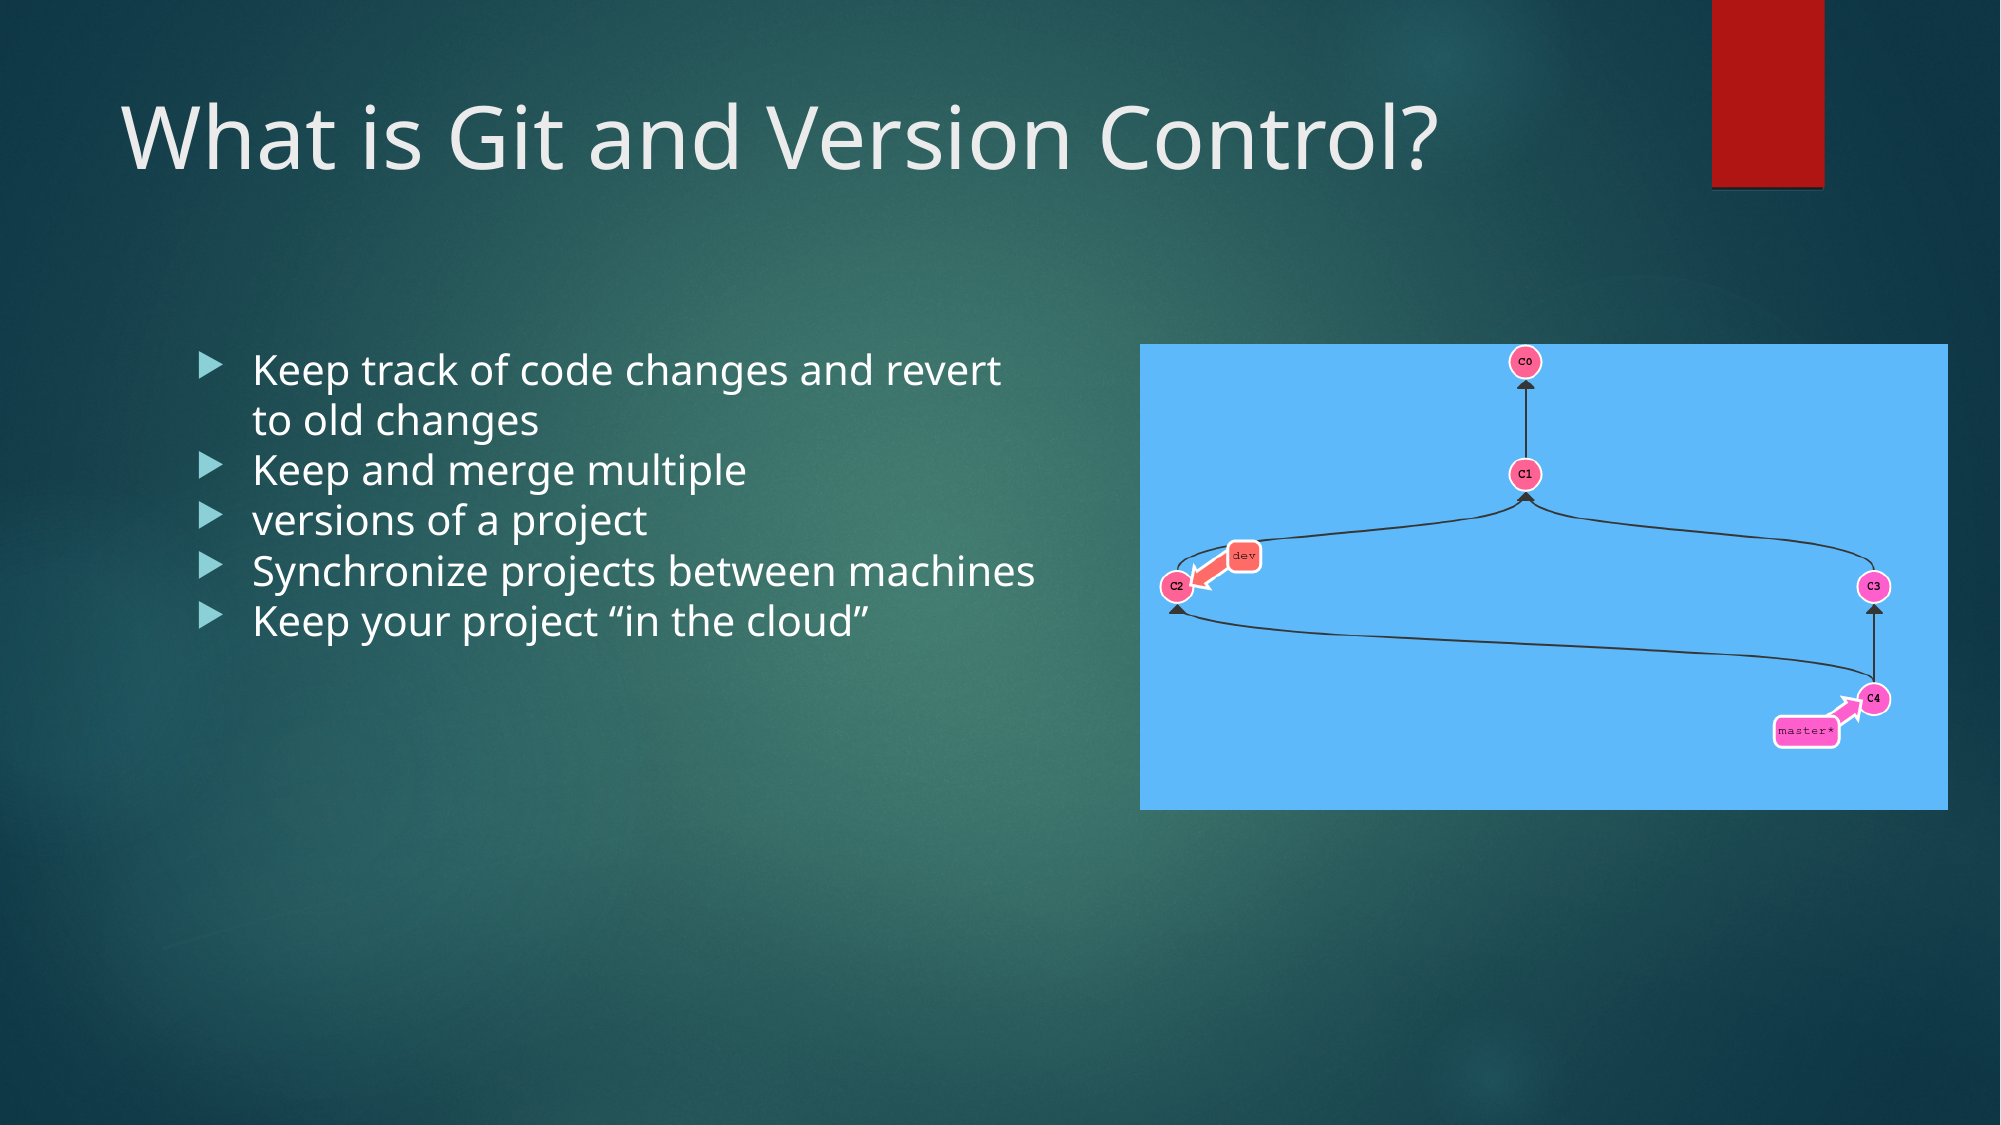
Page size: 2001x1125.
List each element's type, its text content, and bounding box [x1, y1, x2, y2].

text_box Keep track of code changes and revert to old changes Keep and merge multiple versions of a project Synchronize projects between machines Keep your project “in the cloud” [181, 336, 1649, 1025]
text_box What is Git and Version Control? [106, 74, 1649, 304]
picture [0, 0, 2001, 1125]
